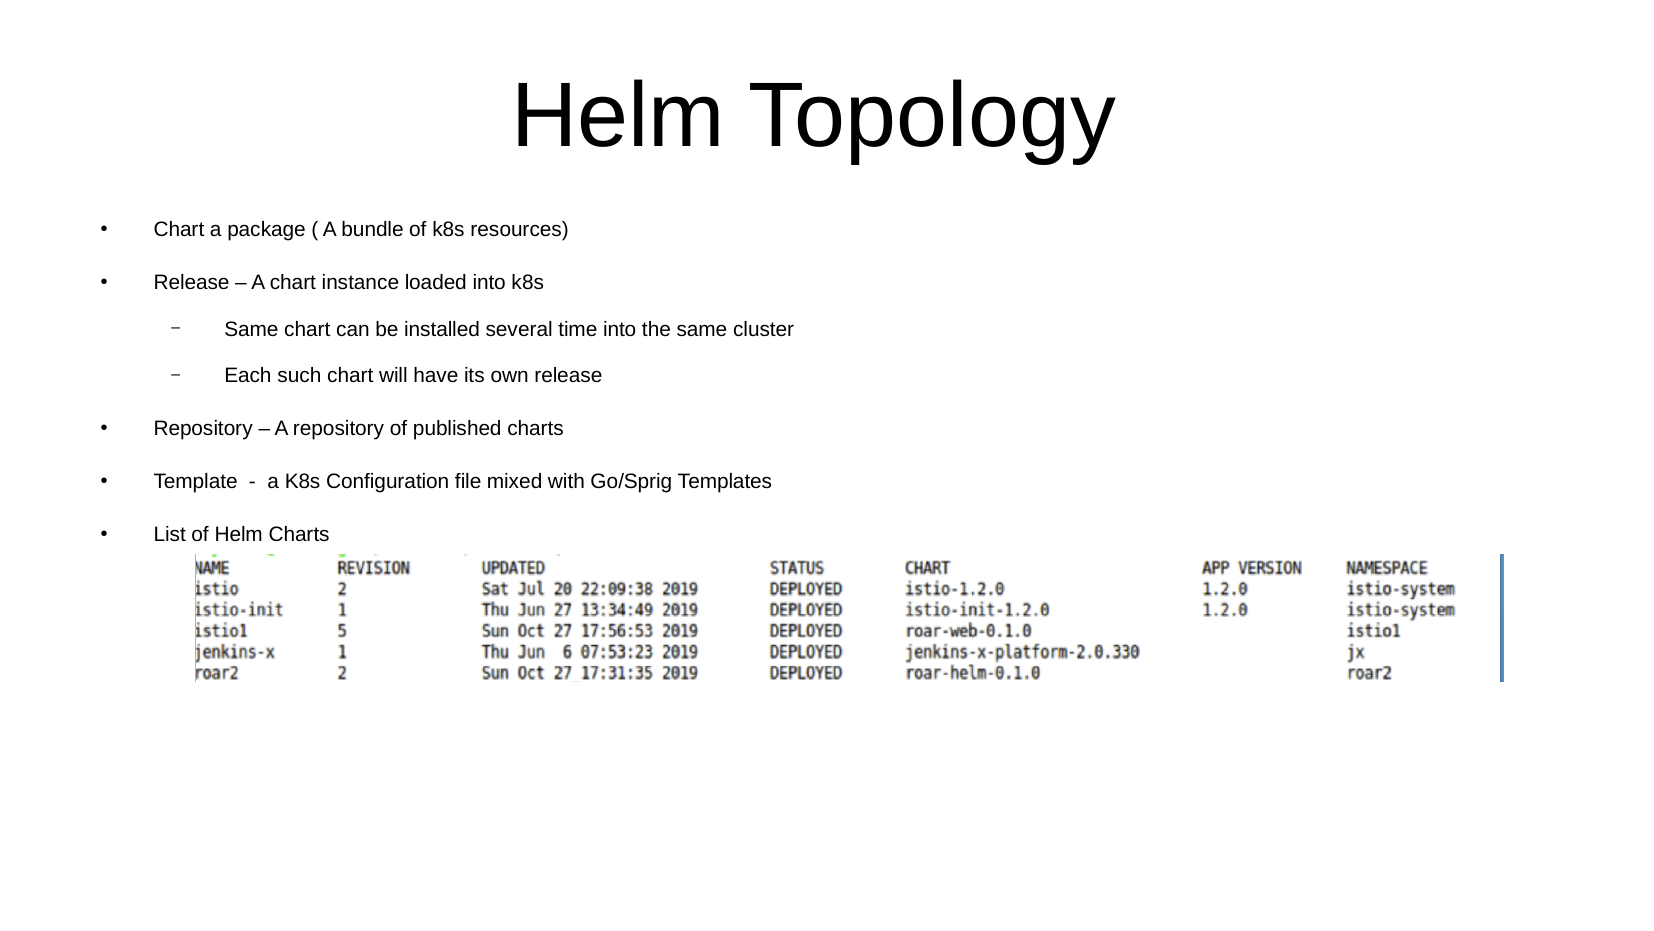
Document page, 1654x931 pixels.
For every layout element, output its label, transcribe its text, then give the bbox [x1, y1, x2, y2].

list Chart a package ( A bundle of k8s resources) Release – A chart instance loaded into k8s Same chart can be installed several time into the same cluster Each such chart will have its own release Repository – A repository of published charts Template - a K8s Configuration file mixed with Go/Sprig Templates List of Helm Charts [82, 217, 1571, 758]
title Helm Topology [82, 37, 1571, 193]
picture [195, 554, 1504, 682]
